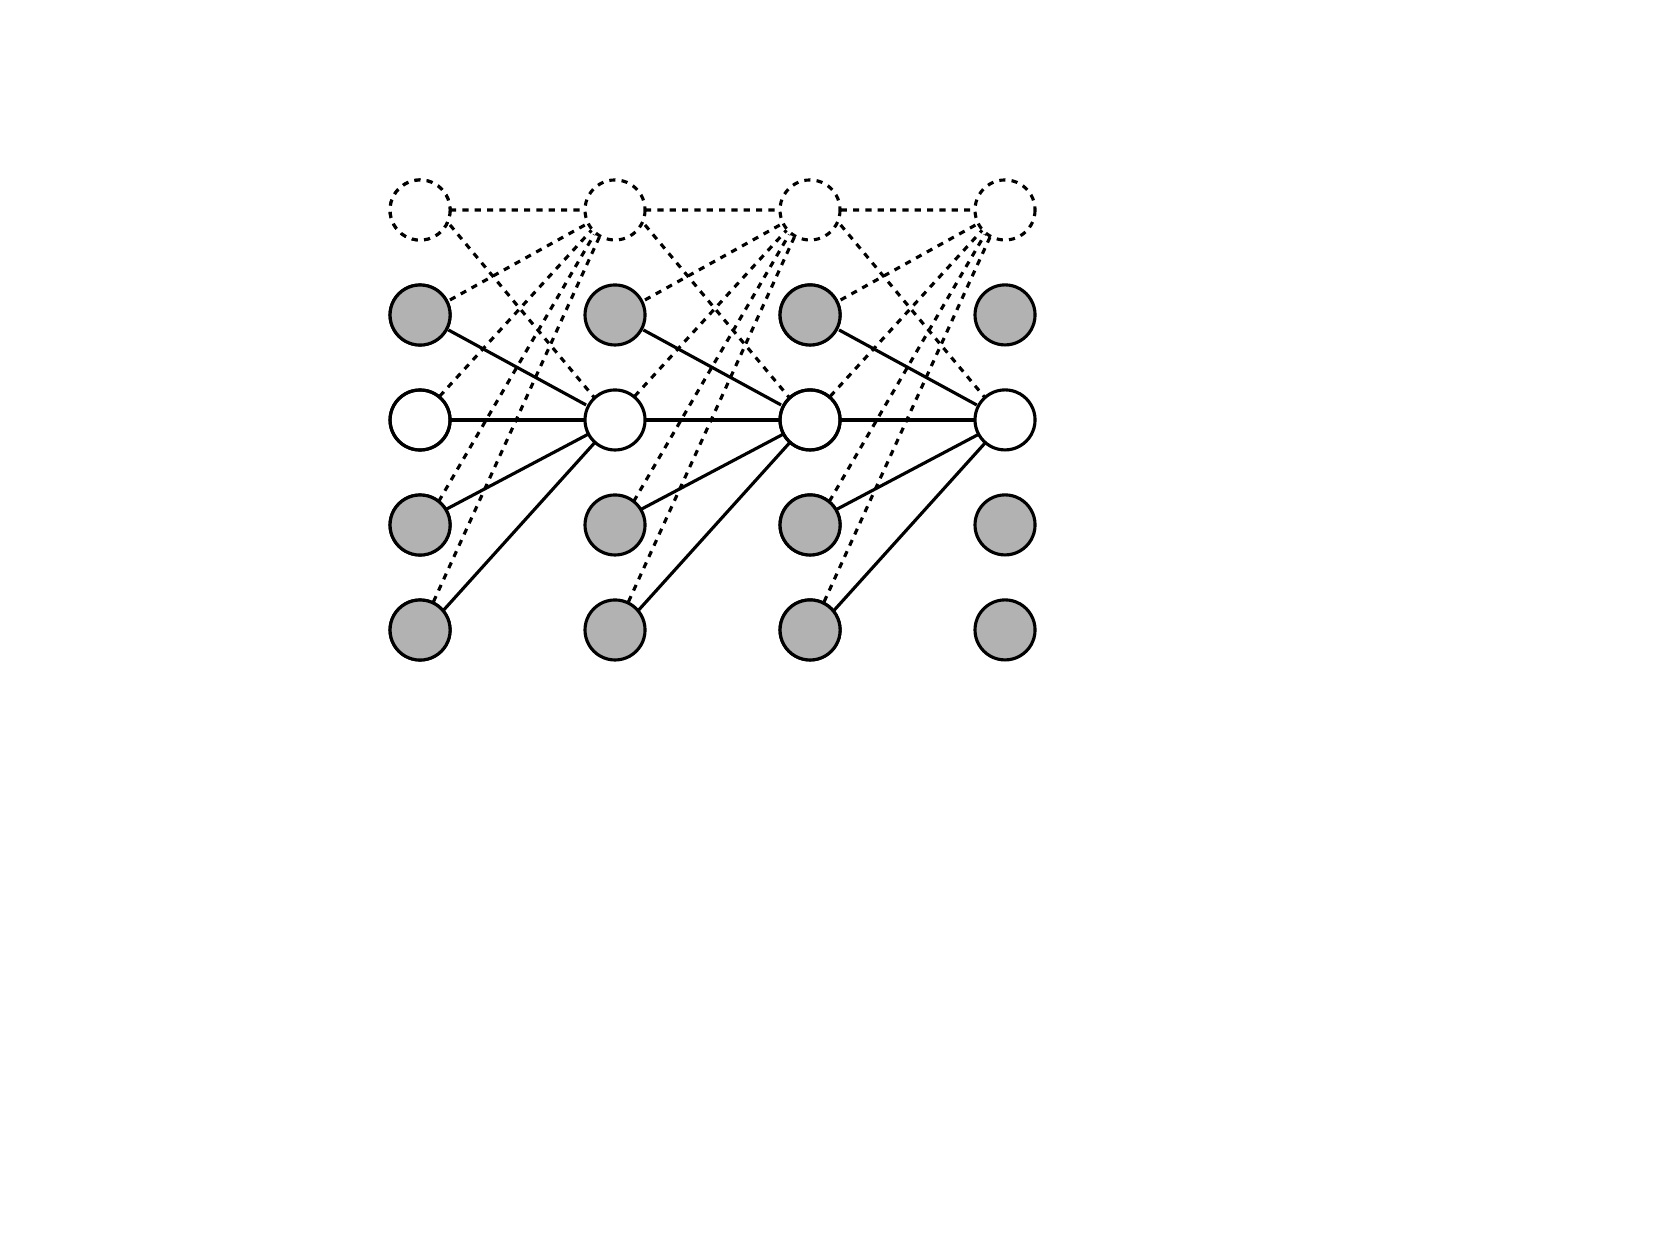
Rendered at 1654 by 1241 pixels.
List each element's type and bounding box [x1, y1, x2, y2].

text_box [390, 494, 451, 556]
text_box [780, 179, 840, 241]
text_box [390, 179, 450, 241]
text_box [780, 494, 841, 556]
text_box [975, 599, 1036, 660]
text_box [390, 284, 451, 346]
text_box [585, 179, 645, 241]
text_box [975, 284, 1036, 345]
text_box [390, 599, 451, 661]
text_box [780, 284, 841, 346]
text_box [780, 599, 841, 661]
text_box [585, 284, 646, 346]
text_box [975, 494, 1036, 555]
text_box [975, 179, 1036, 241]
text_box [585, 494, 646, 556]
text_box [585, 599, 646, 661]
